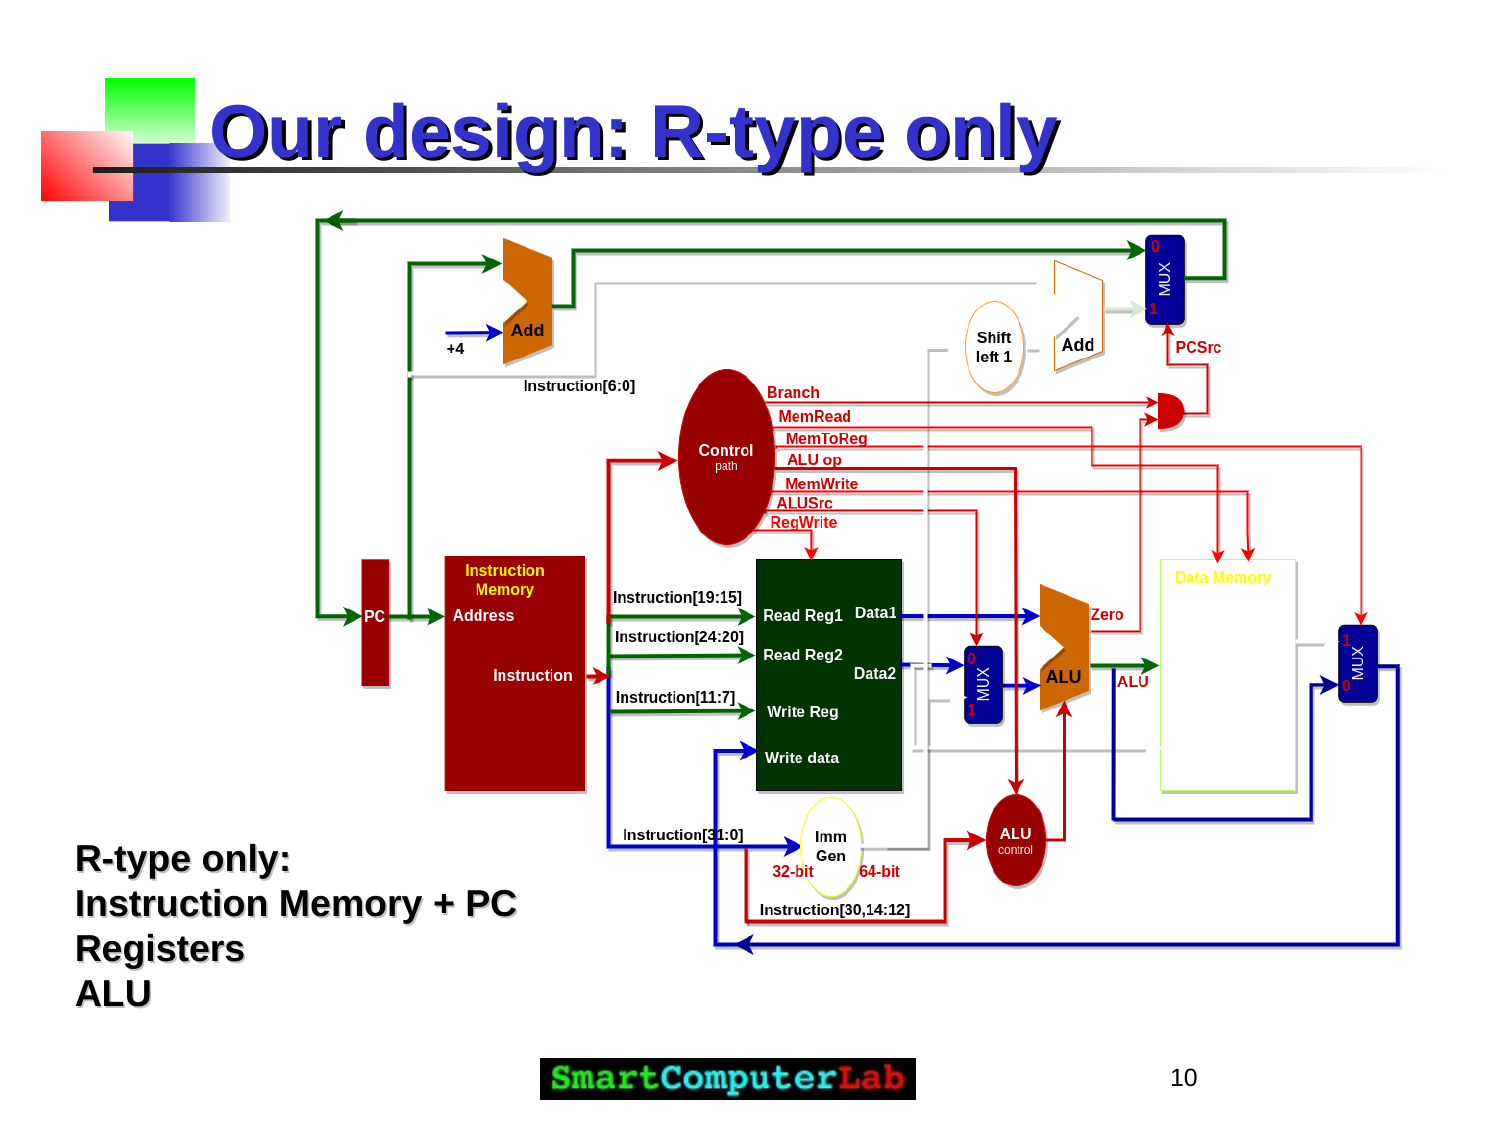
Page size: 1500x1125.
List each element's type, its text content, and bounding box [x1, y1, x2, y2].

picture [306, 209, 1411, 959]
picture [540, 1058, 916, 1100]
text_box R-type only: Instruction Memory + PC Registers ALU [60, 826, 556, 1021]
title Our design: R-type only [195, 74, 1336, 180]
